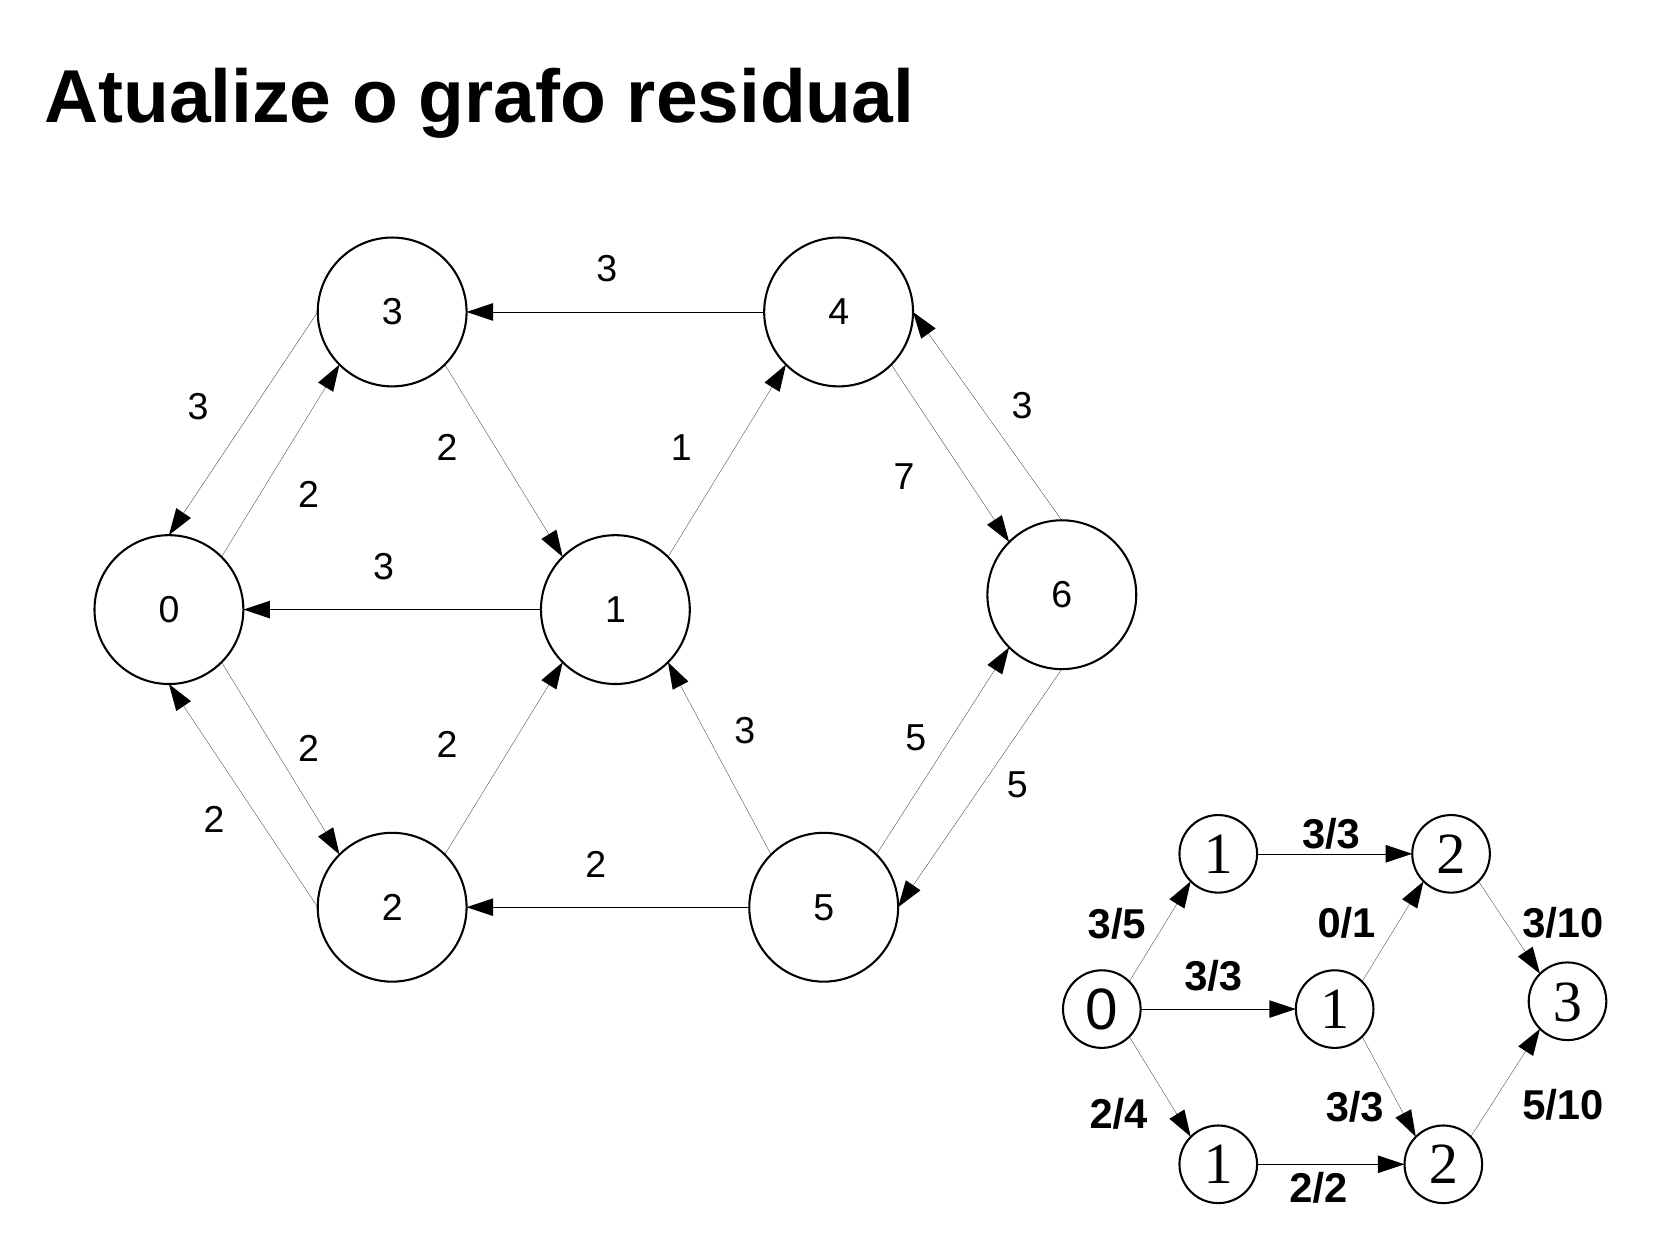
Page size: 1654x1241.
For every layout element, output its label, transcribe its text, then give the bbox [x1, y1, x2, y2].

text_box 3 [719, 760, 727, 774]
text_box 1 [1179, 1125, 1258, 1204]
text_box 3 [996, 377, 1087, 449]
text_box 3 [1528, 1001, 1607, 1041]
text_box 5 [890, 708, 981, 781]
text_box 1 [656, 418, 720, 491]
text_box 2 [421, 716, 486, 789]
text_box 4 [764, 237, 914, 387]
text_box 2 [188, 791, 253, 863]
text_box 3 [172, 377, 237, 450]
text_box 2 [1410, 1125, 1483, 1204]
text_box 0 [94, 535, 244, 685]
text_box 2/4 [1074, 1083, 1169, 1238]
text_box 3 [358, 537, 422, 609]
text_box 2 [317, 832, 467, 982]
text_box 0 [1062, 984, 1072, 1034]
text_box 5/10 [1507, 1074, 1630, 1183]
text_box 1 [1179, 815, 1258, 893]
text_box 5 [992, 755, 1082, 828]
text_box 3/5 [1072, 893, 1170, 1048]
text_box 2/2 [1274, 1157, 1371, 1229]
text_box 2 [283, 466, 347, 538]
text_box 3 [317, 237, 467, 387]
text_box 3 [581, 240, 646, 312]
text_box 5 [749, 832, 899, 982]
text_box 1 [1295, 970, 1374, 1048]
text_box 3/3 [1169, 944, 1276, 1100]
text_box 2 [421, 418, 486, 491]
text_box 3/10 [1507, 892, 1630, 1001]
text_box 2 [283, 719, 347, 792]
text_box 1 [540, 535, 690, 685]
text_box 3/3 [1311, 1076, 1410, 1231]
text_box 7 [878, 448, 969, 520]
text_box Atualize o grafo residual [29, 47, 930, 147]
text_box 3/3 [1287, 803, 1397, 958]
text_box 3 [719, 701, 784, 774]
text_box 5 [992, 755, 1001, 769]
text_box 2 [1412, 815, 1490, 893]
text_box 2 [570, 835, 635, 907]
text_box 6 [987, 520, 1137, 670]
